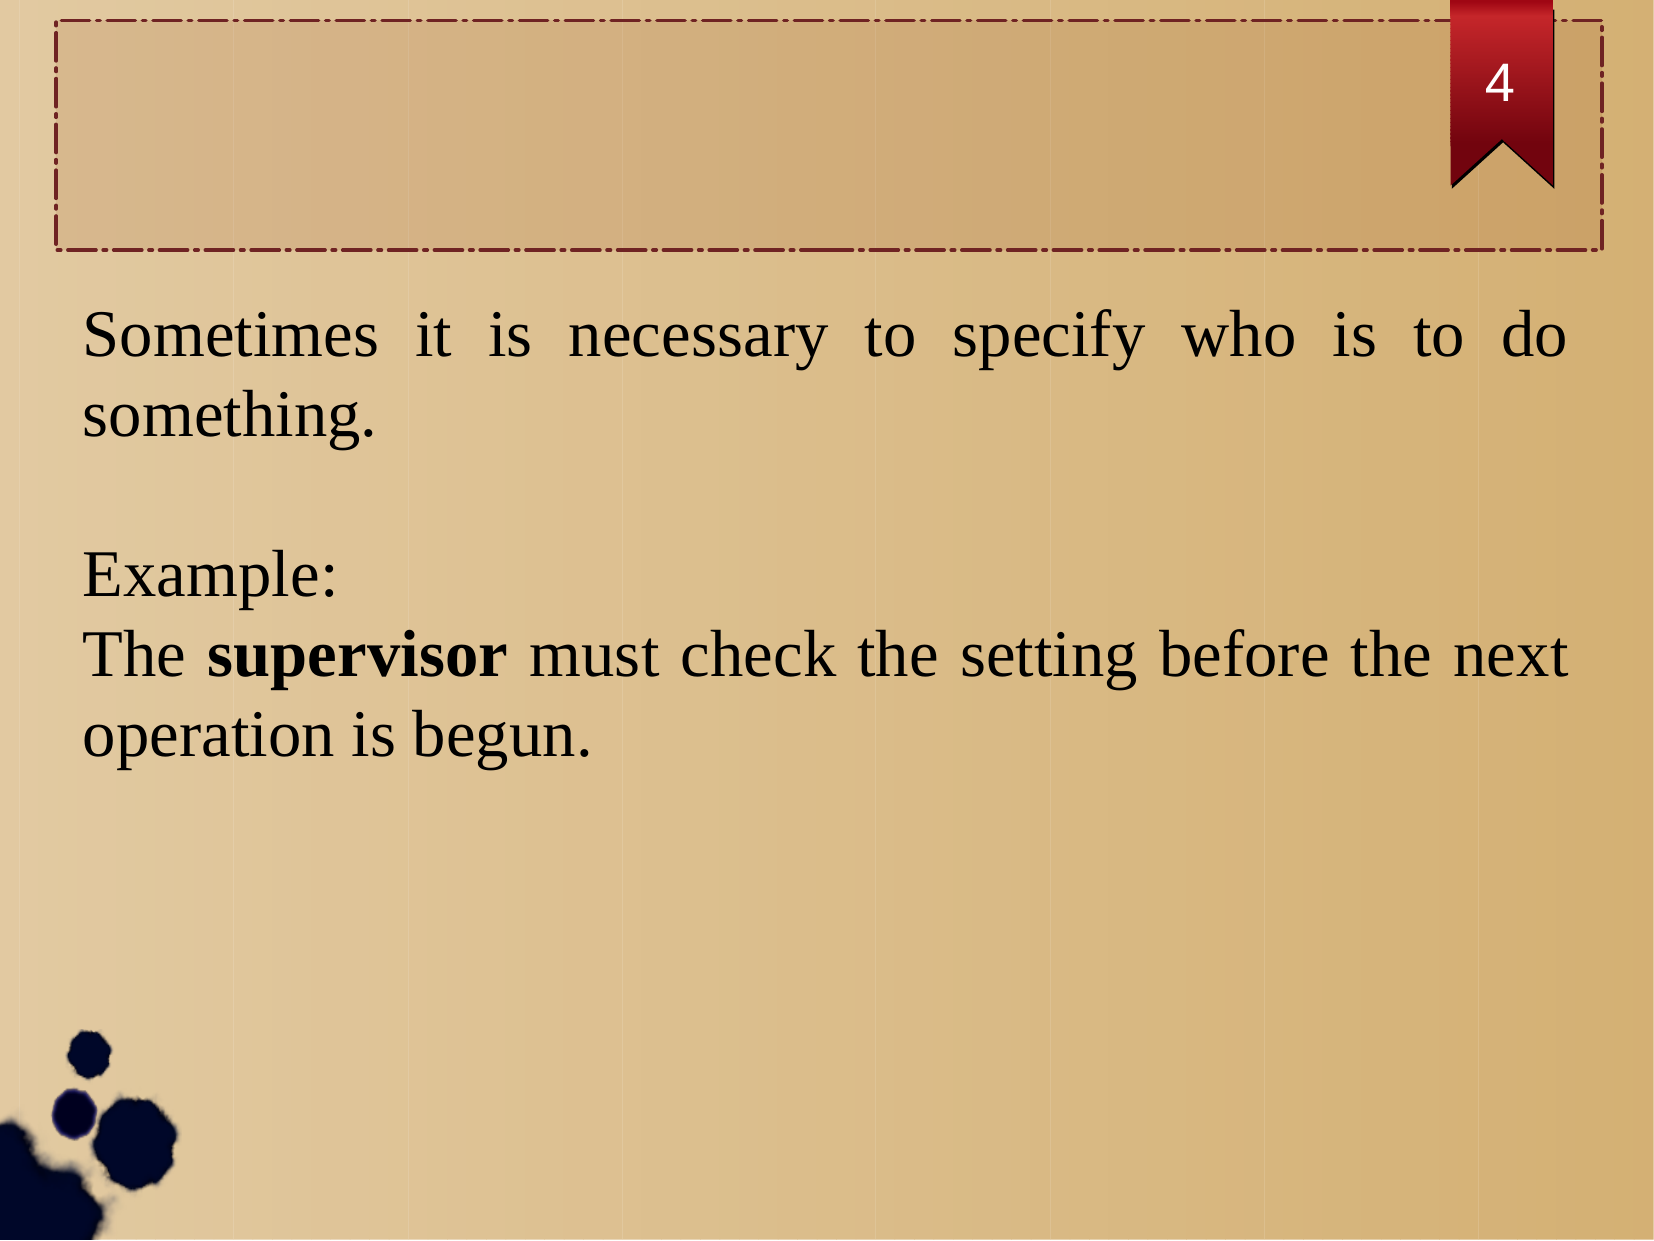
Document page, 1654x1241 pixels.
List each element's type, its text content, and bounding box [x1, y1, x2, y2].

text_box Sometimes it is necessary to specify who is to do something. Example: The supervisor must check the setting before the next operation is begun. [82, 49, 1571, 1010]
text_box 4 [1455, 45, 1546, 121]
